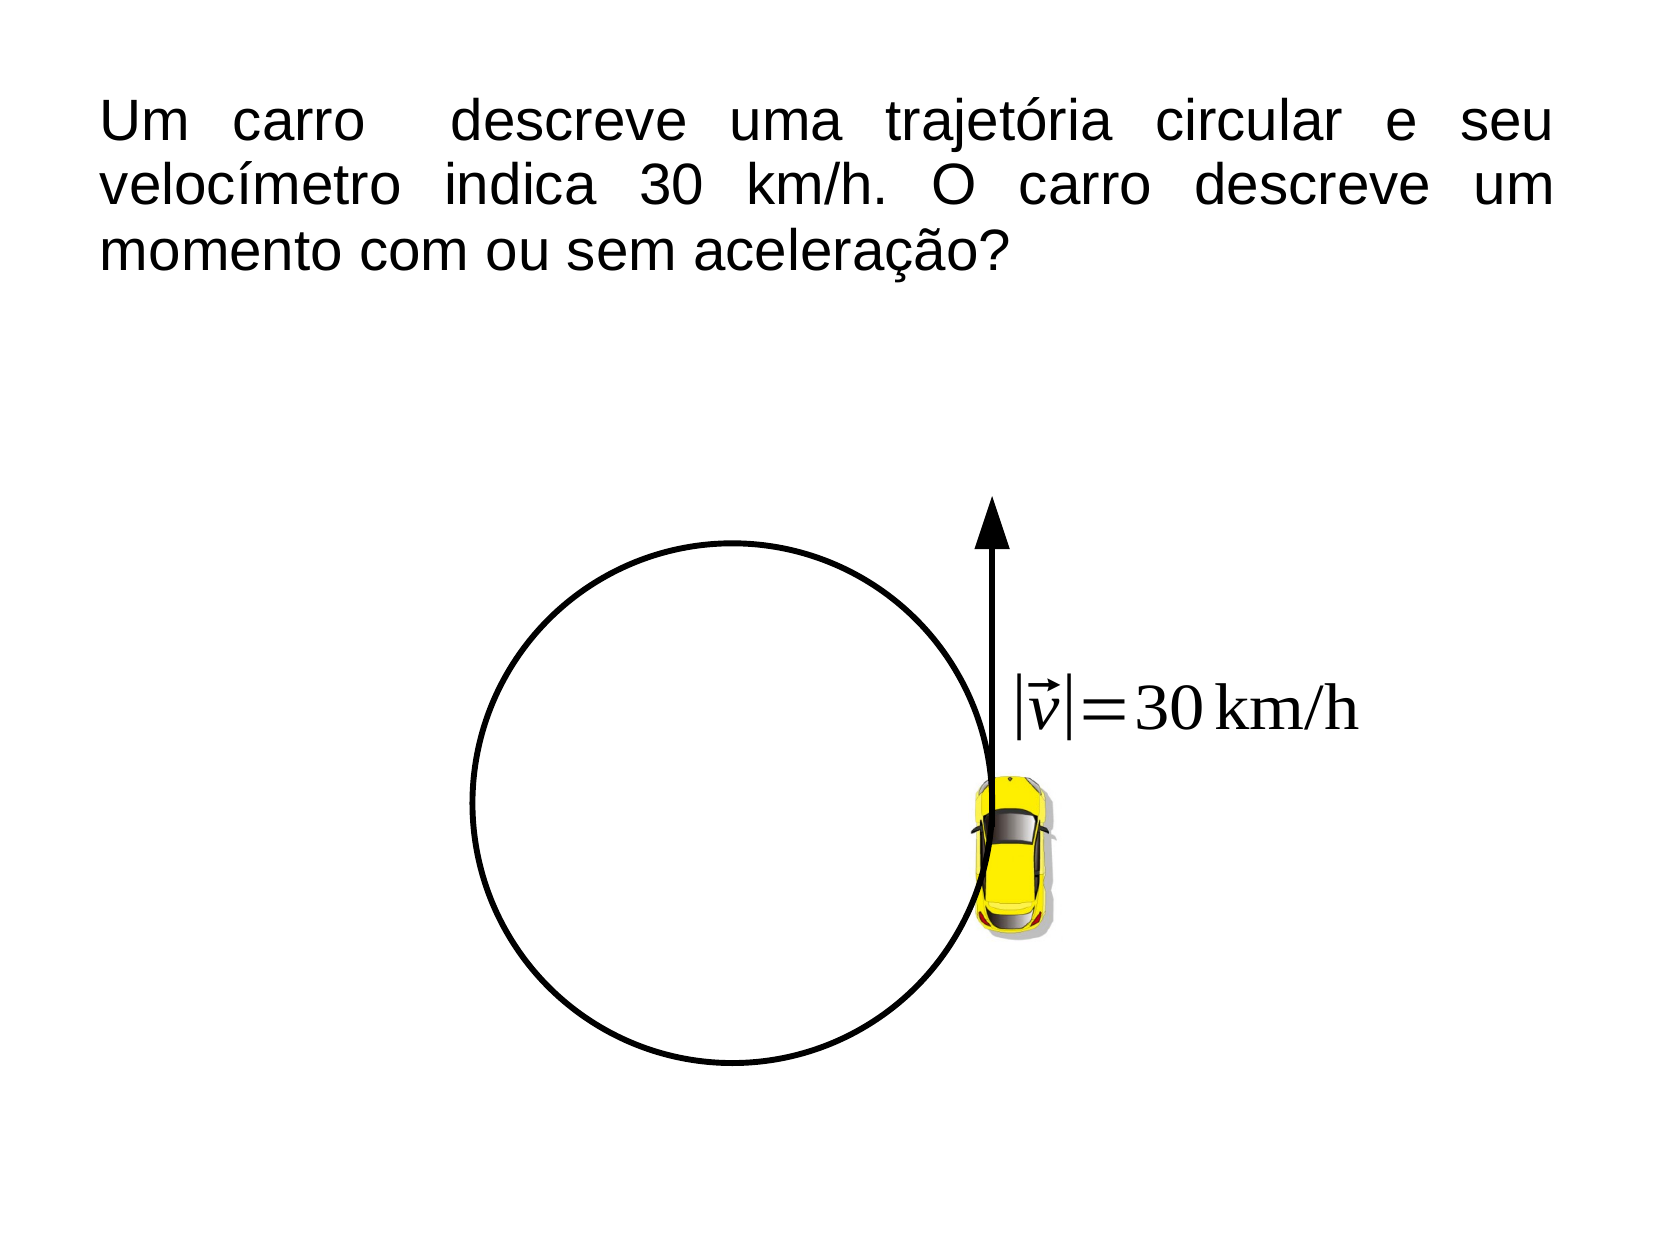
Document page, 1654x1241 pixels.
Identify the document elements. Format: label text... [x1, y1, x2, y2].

picture [968, 762, 989, 903]
picture [968, 762, 1063, 945]
chart [998, 670, 1370, 745]
text_box Um carro descreve uma trajetória circular e seu velocímetro indica 30 km/h. O carro descreve um momento com ou sem aceleração? [85, 79, 1571, 319]
